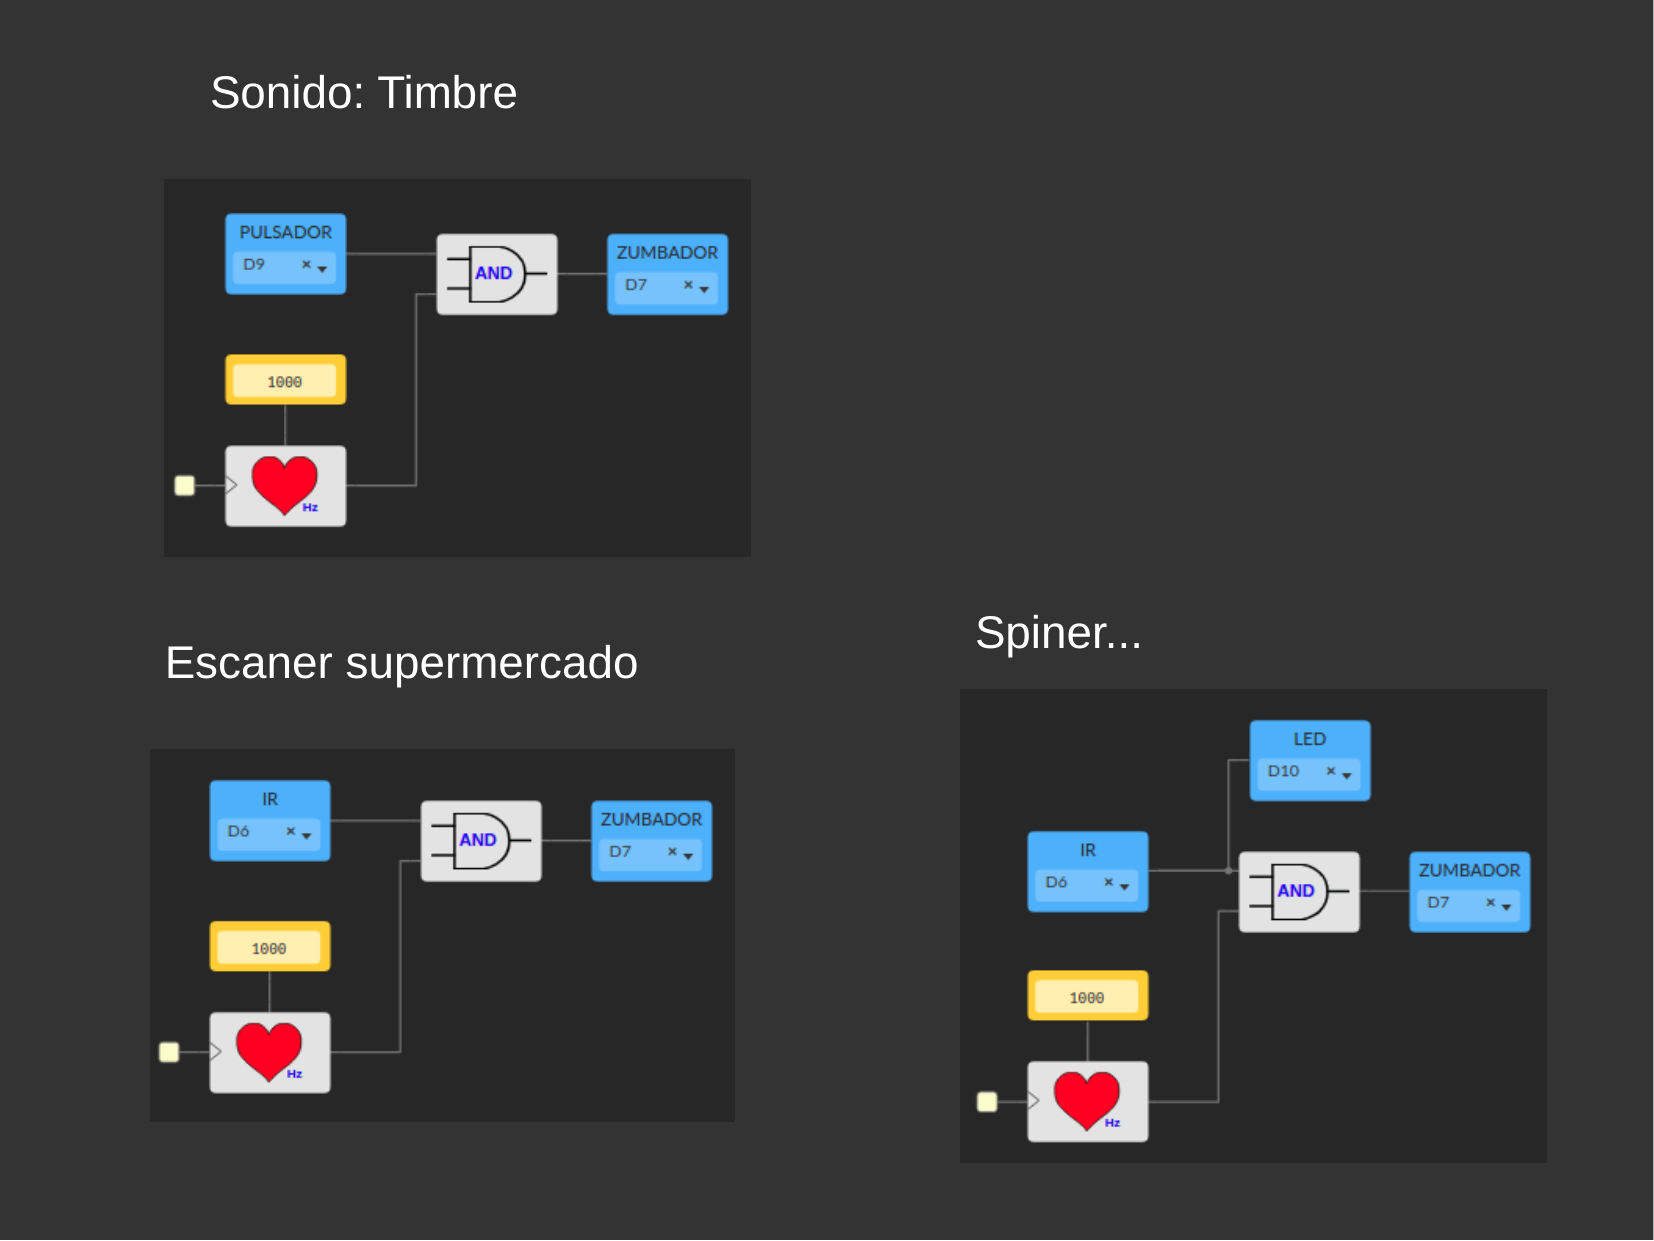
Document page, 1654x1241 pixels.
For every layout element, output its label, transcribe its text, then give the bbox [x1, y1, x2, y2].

picture [150, 749, 735, 1122]
picture [164, 179, 751, 557]
text_box Sonido: Timbre [195, 59, 901, 150]
text_box Spiner... [960, 599, 1471, 689]
text_box Escaner supermercado [150, 629, 661, 720]
picture [960, 689, 1547, 1163]
